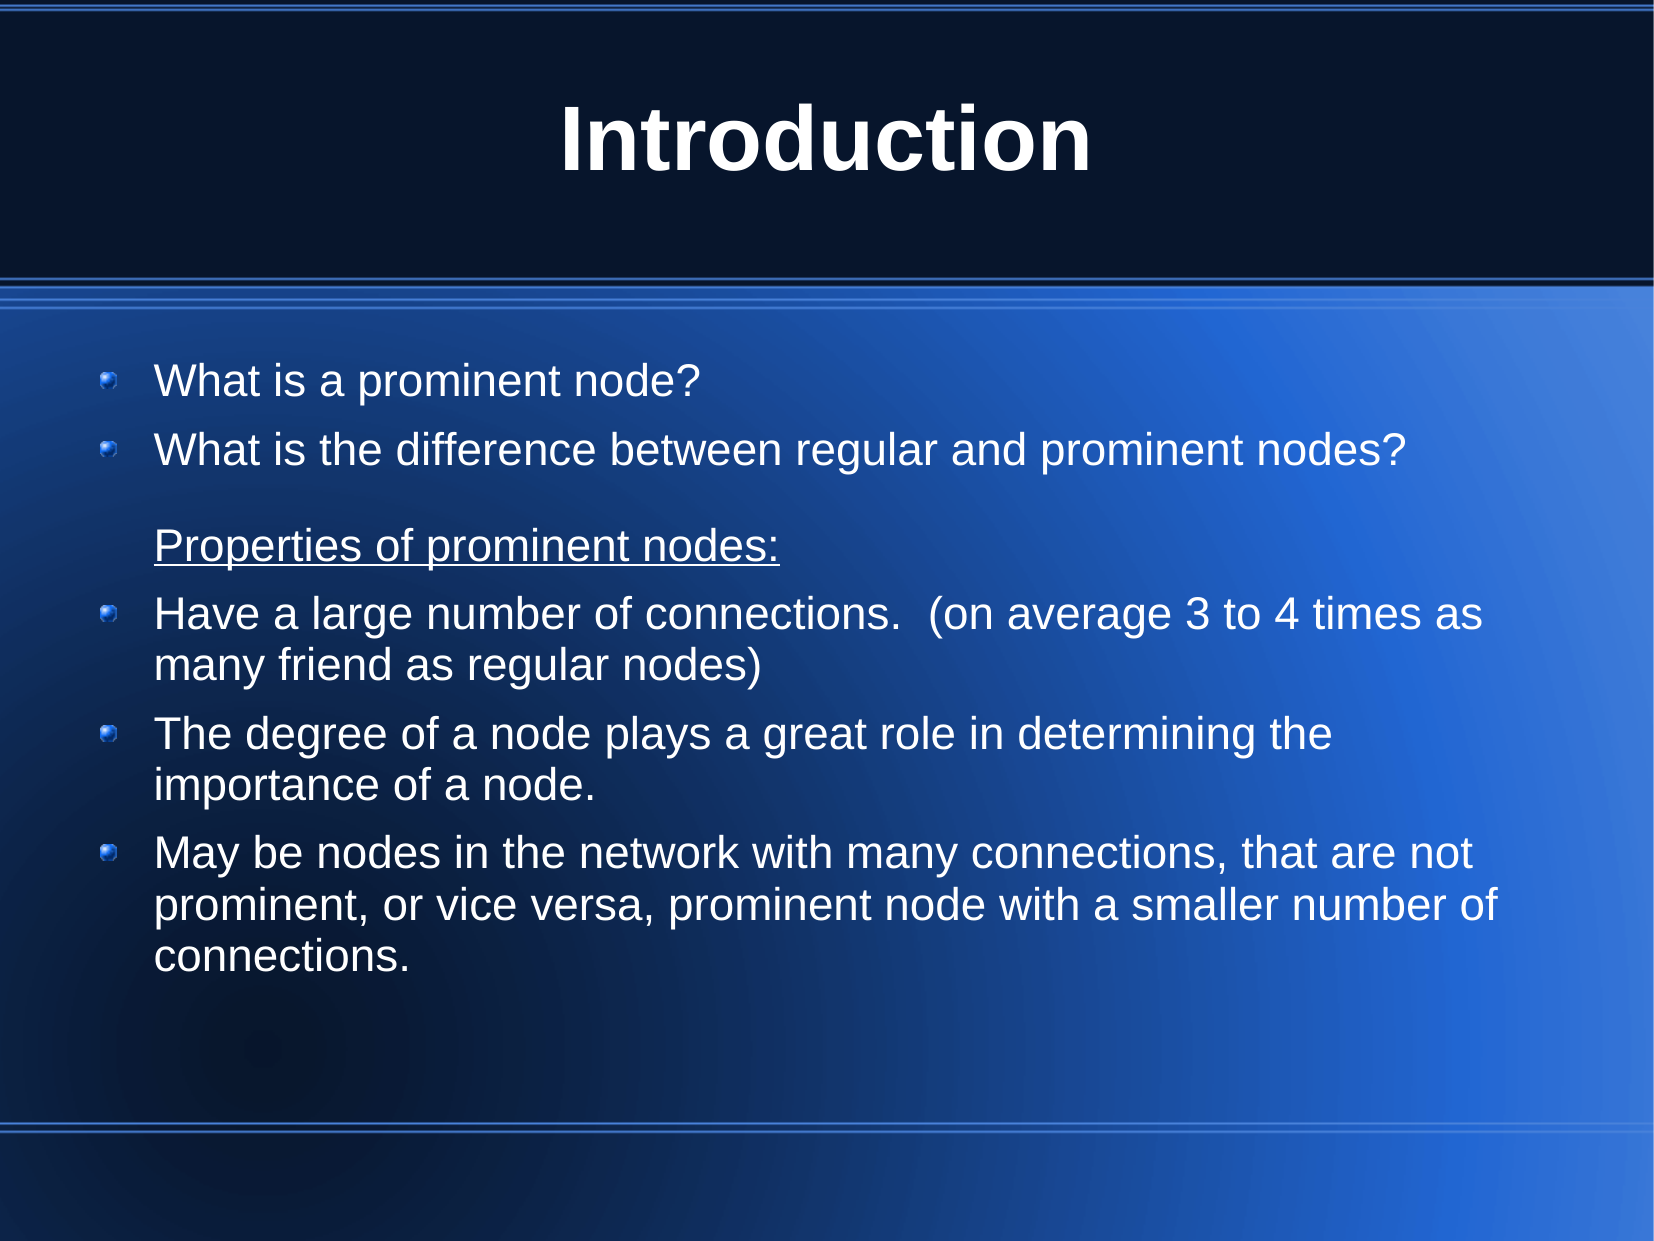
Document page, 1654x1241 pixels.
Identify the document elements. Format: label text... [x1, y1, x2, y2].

list What is a prominent node? What is the difference between regular and prominent nodes? [82, 355, 1571, 519]
title Introduction [82, 35, 1571, 243]
list Properties of prominent nodes: Have a large number of connections. (on average 3 to 4 times as many friend as regular nodes) The degree of a node plays a great role in determining the importance of a node. May be nodes in the network with many connections, that are not prominent, or vice versa, prominent node with a smaller number of connections. [82, 519, 1571, 1074]
picture [0, 0, 1654, 1241]
